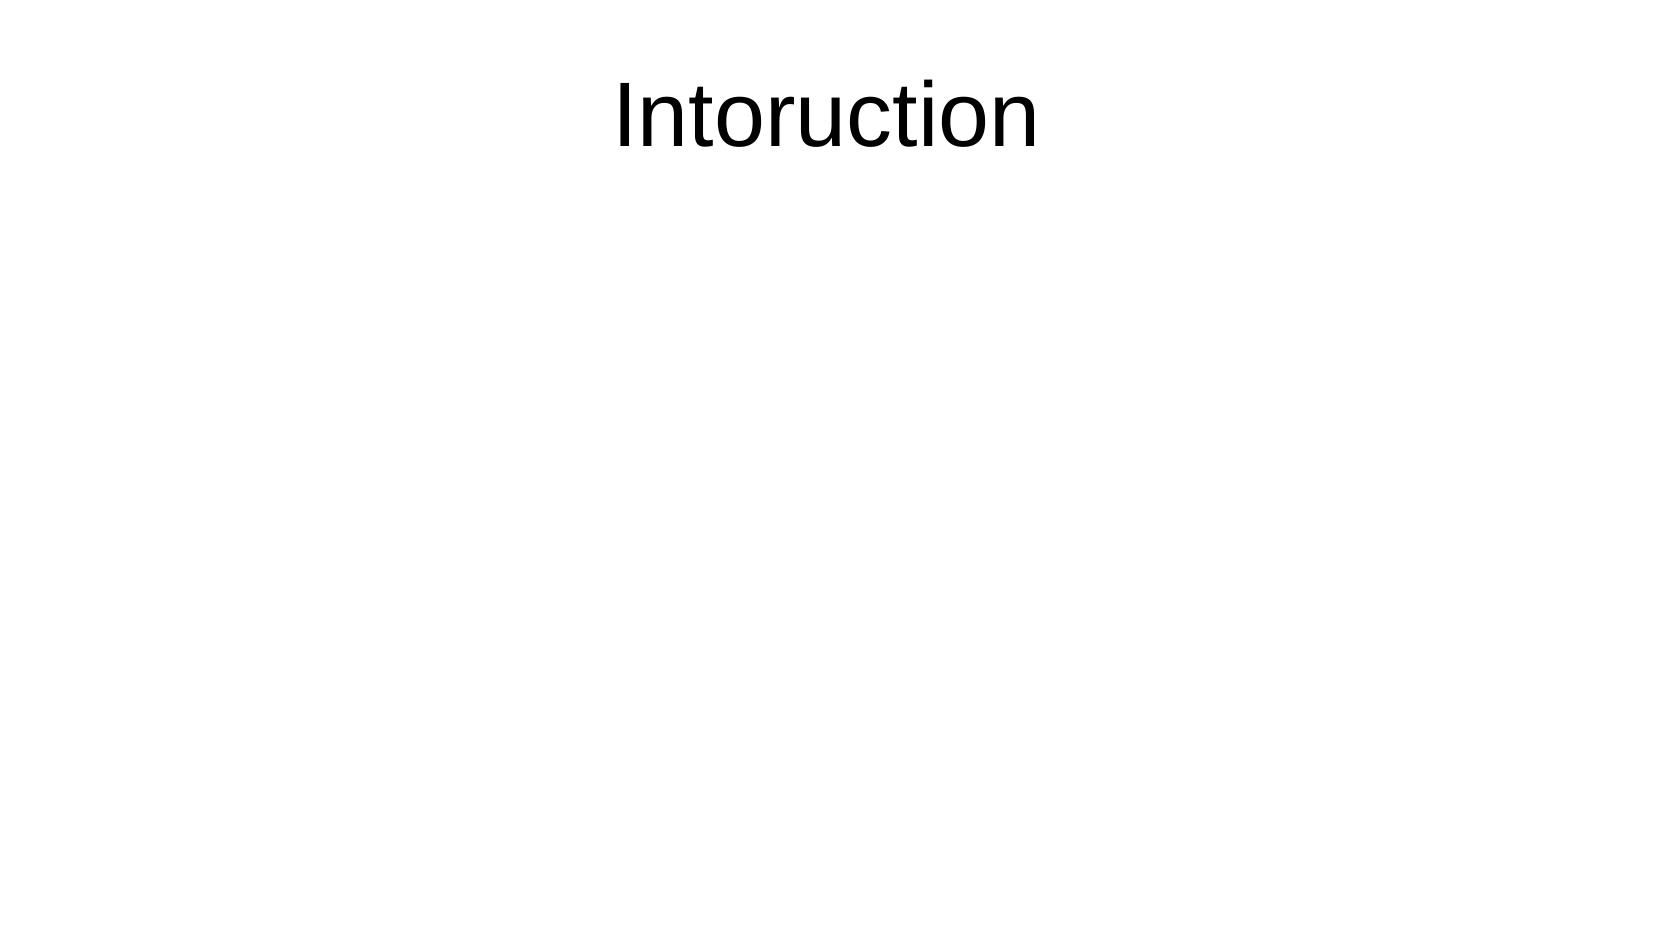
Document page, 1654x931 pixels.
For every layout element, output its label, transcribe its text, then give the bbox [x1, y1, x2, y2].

title Intoruction [82, 37, 1571, 193]
